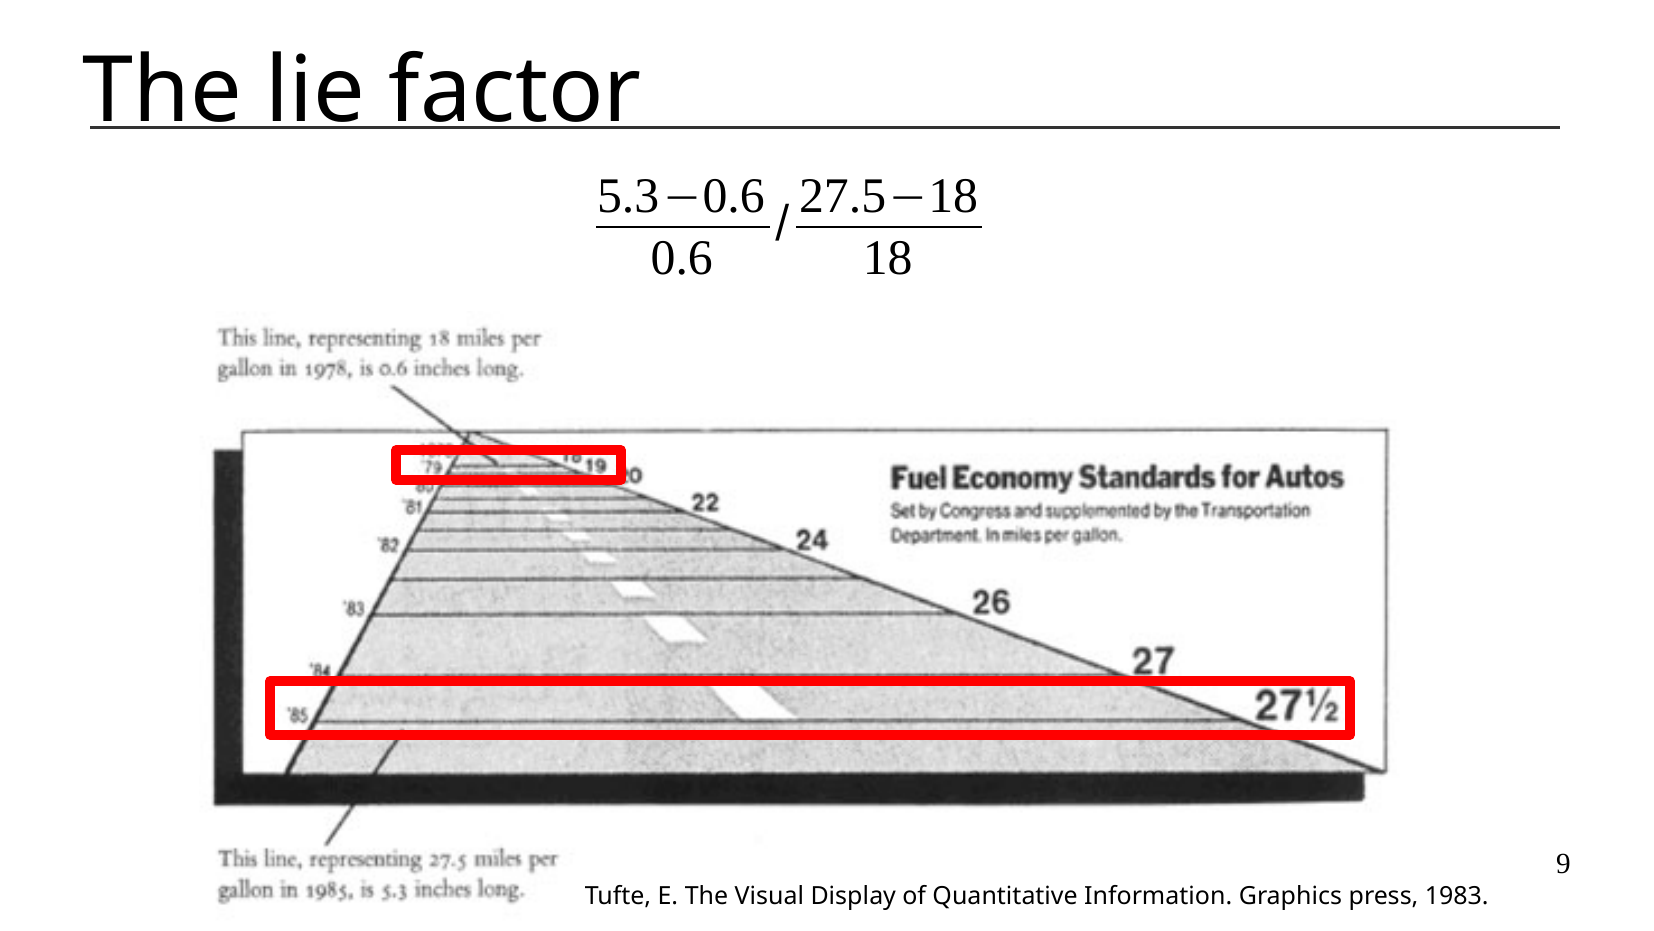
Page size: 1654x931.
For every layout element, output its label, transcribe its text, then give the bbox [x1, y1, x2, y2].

text_box Tufte, E. The Visual Display of Quantitative Information. Graphics press, 1983. [570, 870, 1531, 916]
chart [586, 167, 991, 286]
title The lie factor [82, 32, 1571, 140]
picture [199, 311, 1426, 925]
